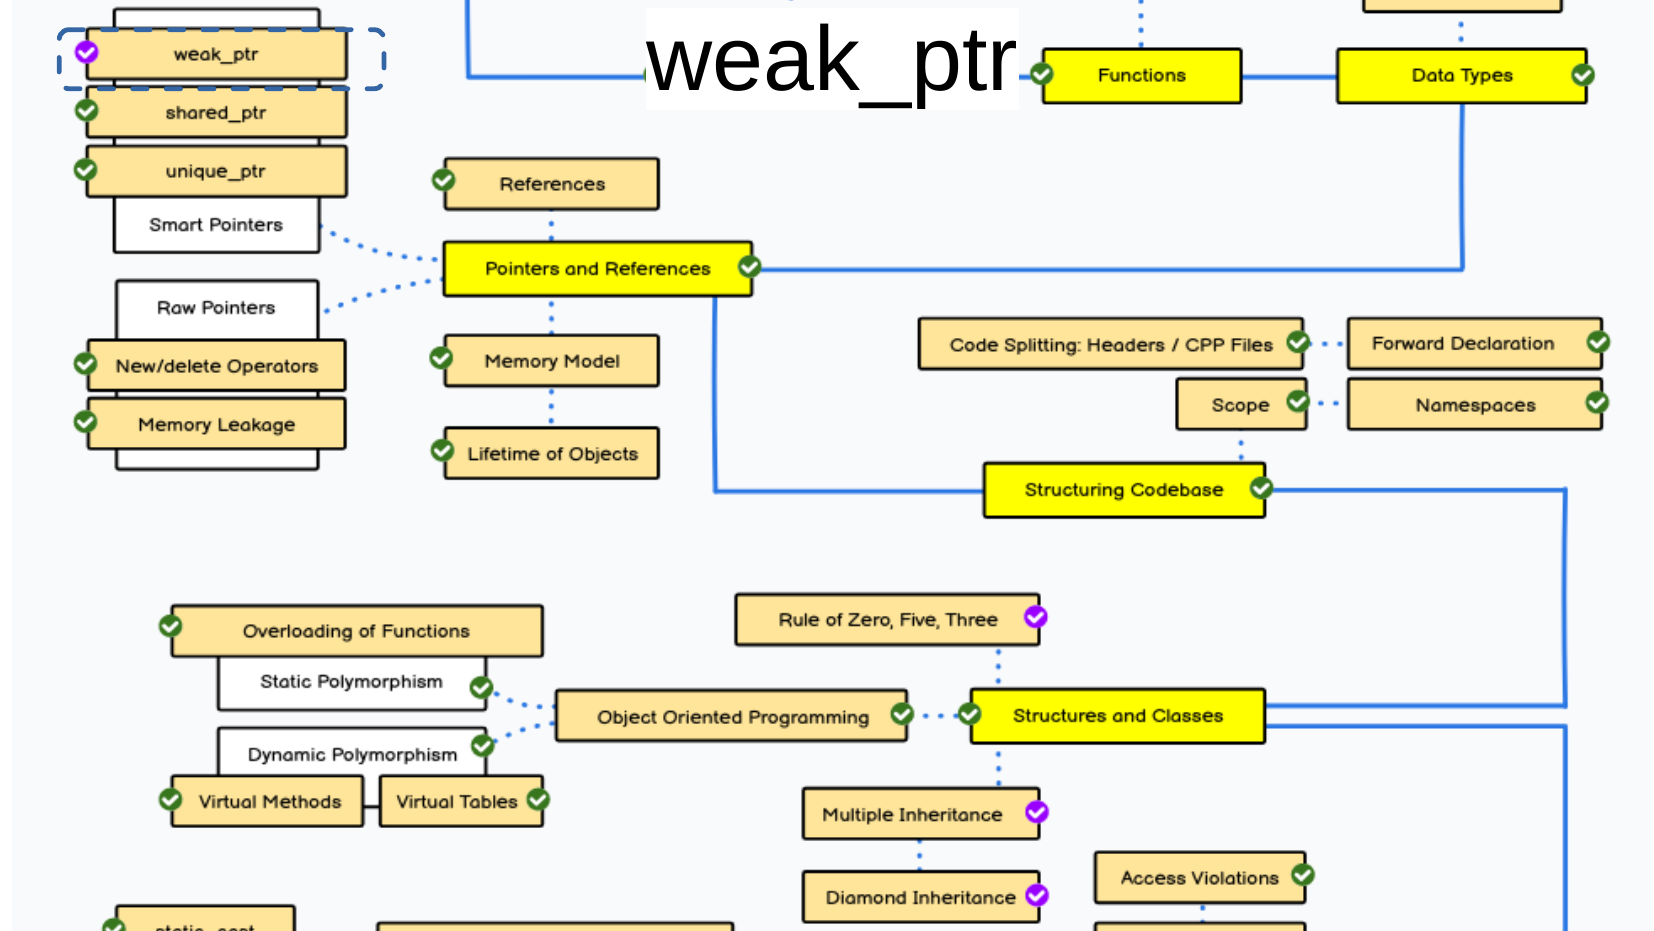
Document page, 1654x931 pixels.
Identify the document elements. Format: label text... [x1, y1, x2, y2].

picture [12, 0, 1654, 931]
title weak_ptr [88, 0, 1577, 119]
